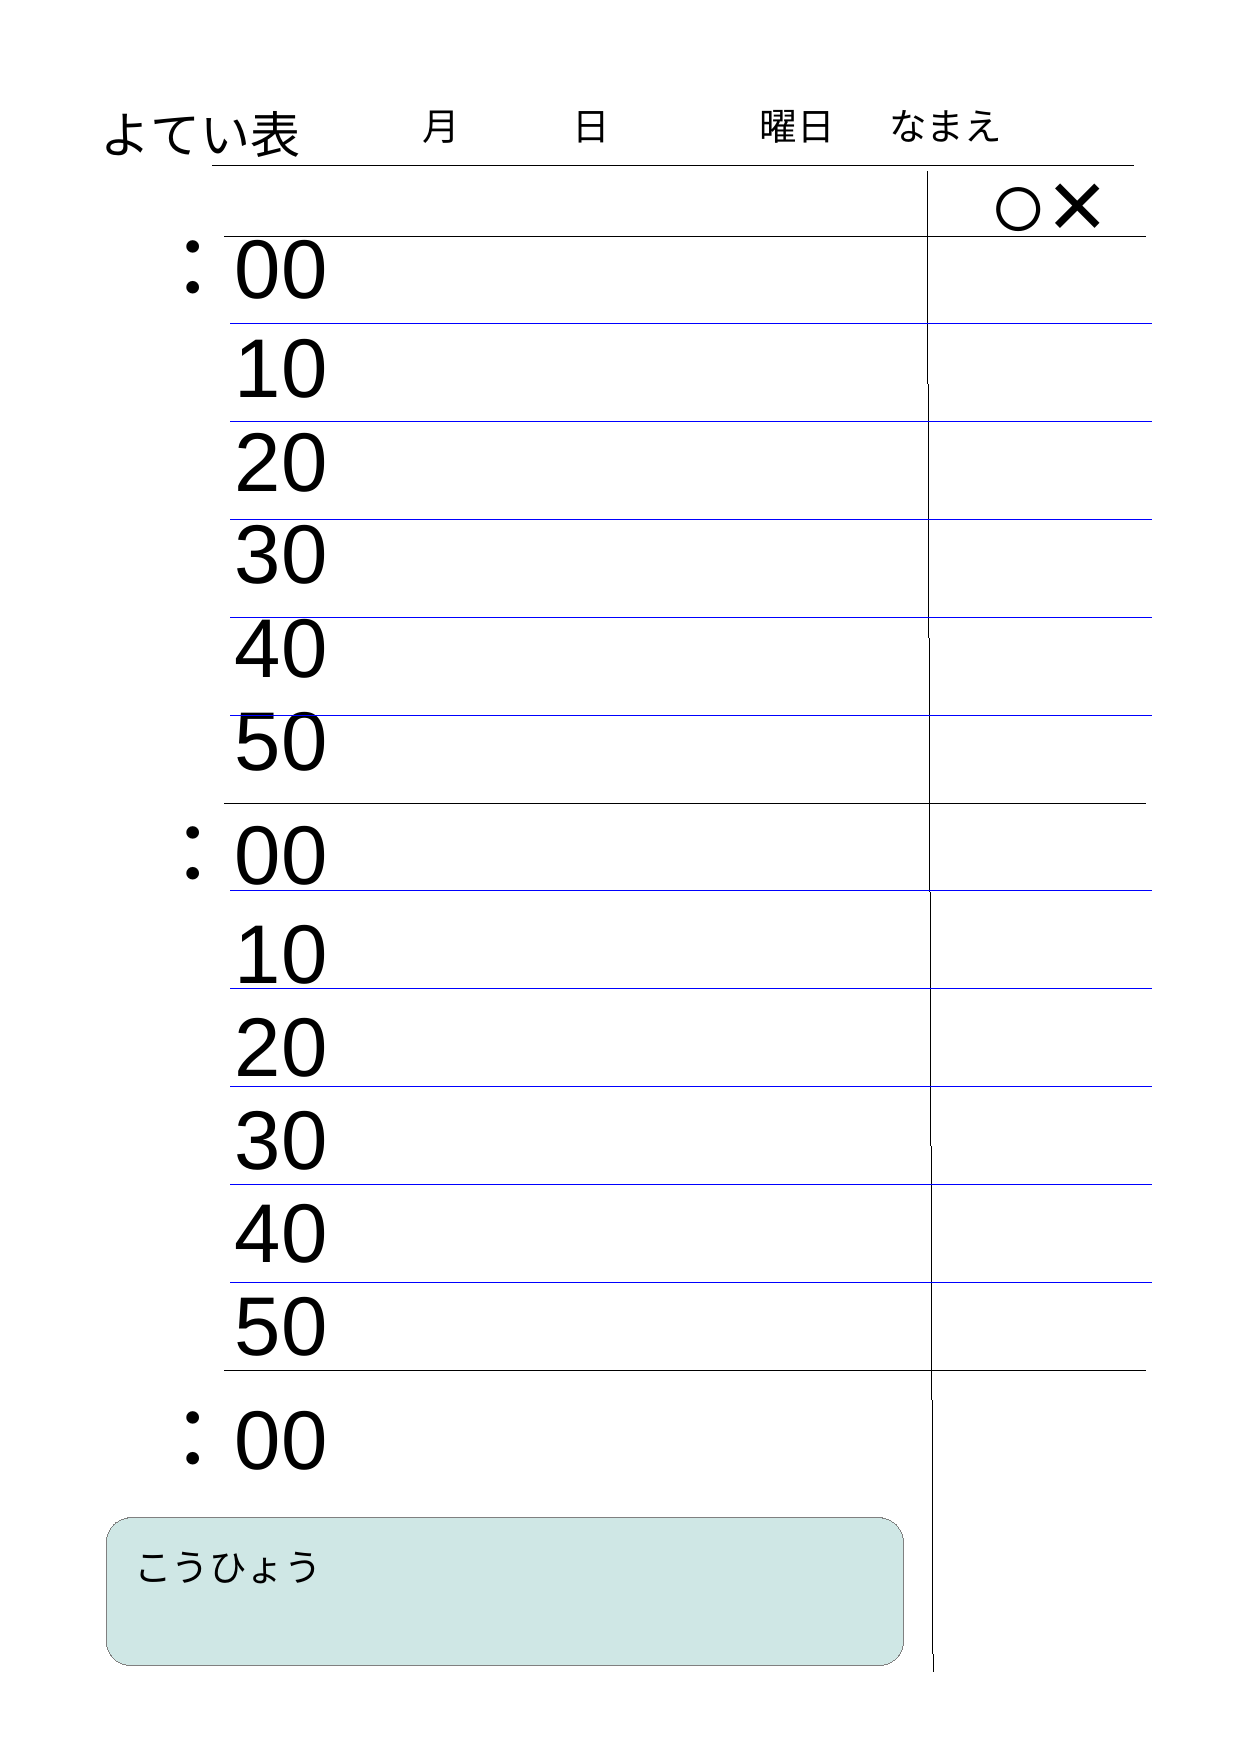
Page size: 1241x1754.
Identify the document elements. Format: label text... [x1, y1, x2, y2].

text_box よてい表 [86, 88, 302, 154]
text_box こうひょう [119, 1530, 296, 1583]
text_box [106, 1517, 904, 1666]
text_box 月 日 曜日 なまえ [407, 89, 912, 142]
text_box ：00 10 20 30 40 50 ：00 10 20 30 40 50 ：00 [53, 194, 273, 1510]
text_box ○× [973, 141, 1123, 269]
